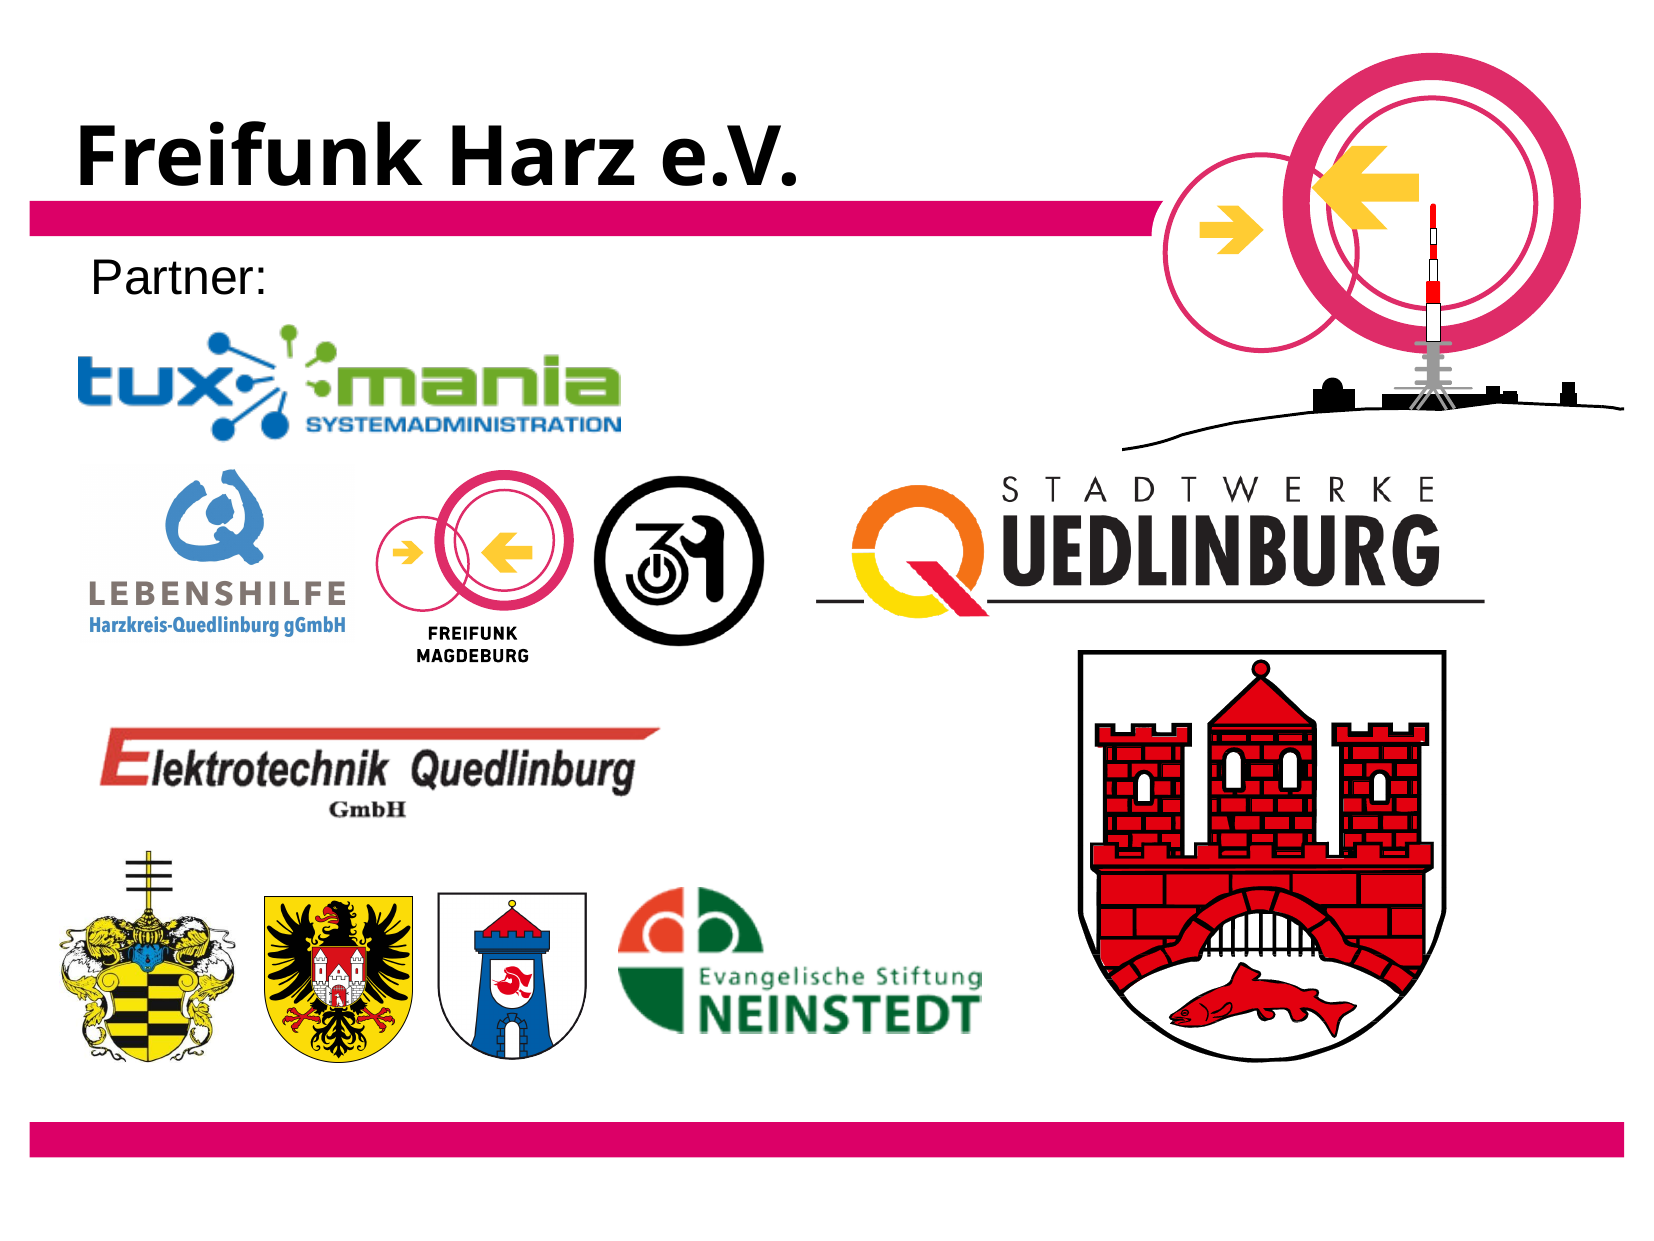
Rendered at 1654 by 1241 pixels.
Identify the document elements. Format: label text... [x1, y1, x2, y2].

picture [59, 850, 236, 1063]
subtitle Partner: [76, 218, 697, 337]
picture [618, 887, 982, 1034]
picture [1077, 649, 1447, 1063]
picture [78, 324, 768, 680]
picture [88, 720, 678, 827]
picture [264, 896, 413, 1063]
picture [434, 889, 590, 1063]
picture [813, 472, 1487, 621]
